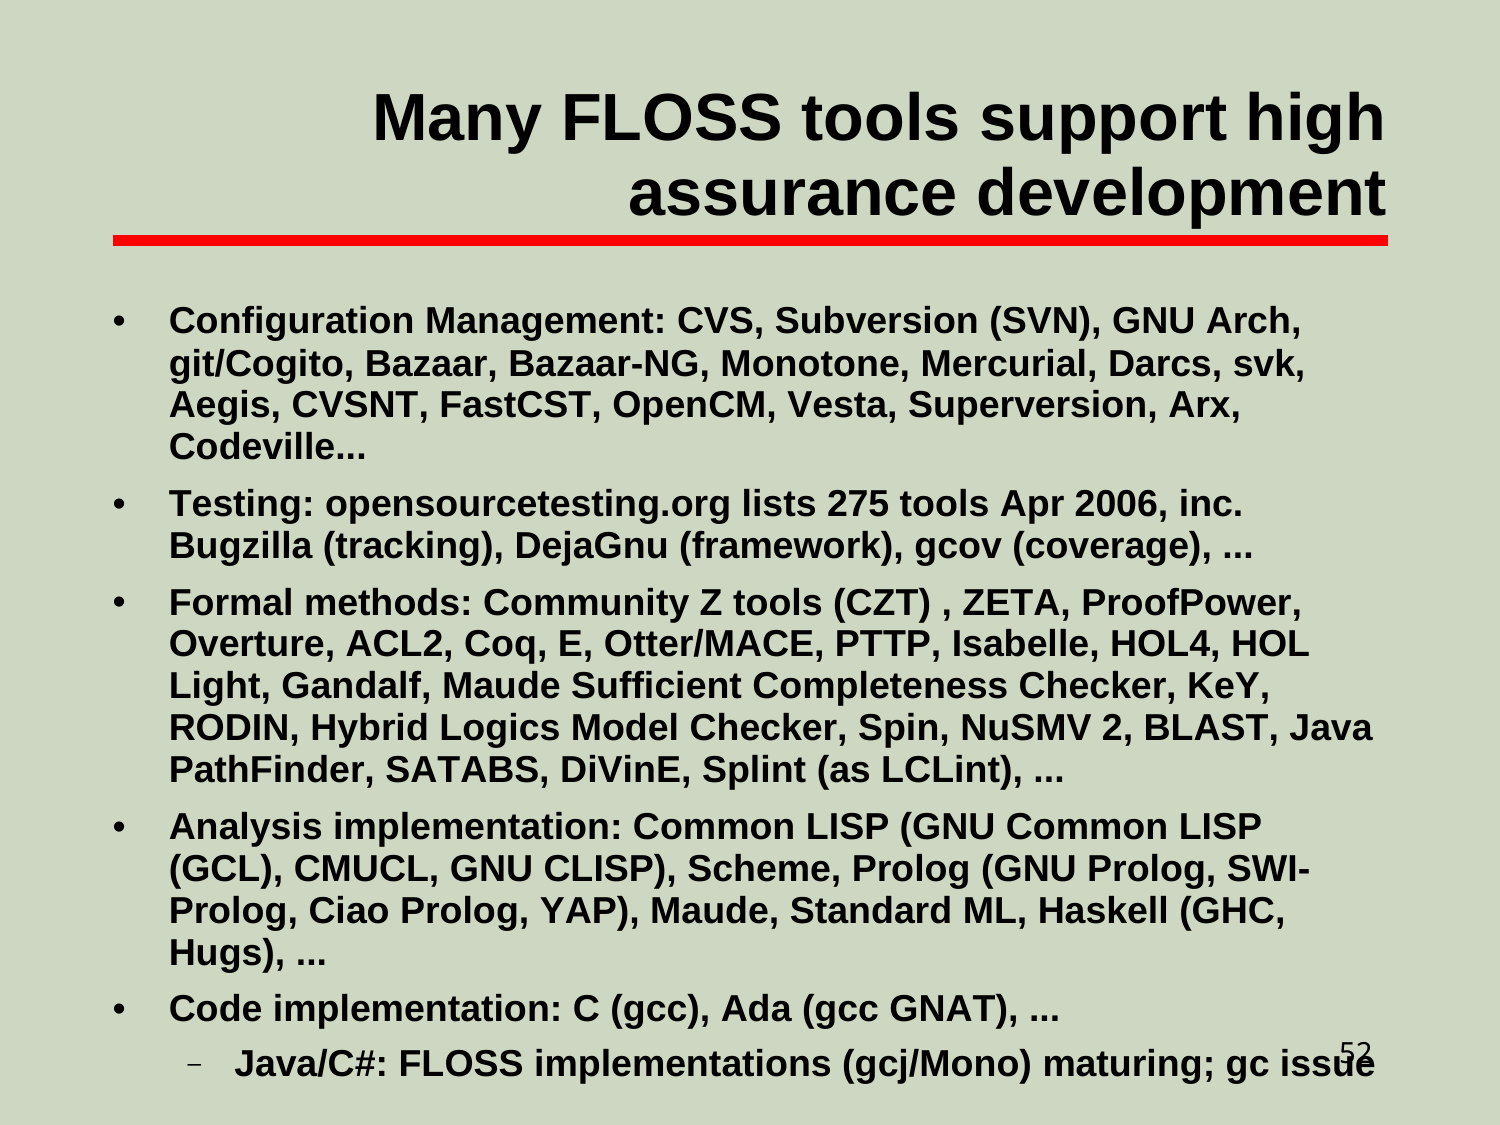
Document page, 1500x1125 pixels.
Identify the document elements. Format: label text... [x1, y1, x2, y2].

title Many FLOSS tools support high assurance development [337, 79, 1388, 230]
list Configuration Management: CVS, Subversion (SVN), GNU Arch, git/Cogito, Bazaar, Bazaar-NG, Monotone, Mercurial, Darcs, svk, Aegis, CVSNT, FastCST, OpenCM, Vesta, Superversion, Arx, Codeville... Testing: opensourcetesting.org lists 275 tools Apr 2006, inc. Bugzilla (tracking), DejaGnu (framework), gcov (coverage), ... Formal methods: Community Z tools (CZT) , ZETA, ProofPower, Overture, ACL2, Coq, E, Otter/MACE, PTTP, Isabelle, HOL4, HOL Light, Gandalf, Maude Sufficient Completeness Checker, KeY, RODIN, Hybrid Logics Model Checker, Spin, NuSMV 2, BLAST, Java PathFinder, SATABS, DiVinE, Splint (as LCLint), ... Analysis implementation: Common LISP (GNU Common LISP (GCL), CMUCL, GNU CLISP), Scheme, Prolog (GNU Prolog, SWI-Prolog, Ciao Prolog, YAP), Maude, Standard ML, Haskell (GHC, Hugs), ... Code implementation: C (gcc), Ada (gcc GNAT), ... Java/C#: FLOSS implementations (gcj/Mono) maturing; gc issue [112, 299, 1388, 1111]
